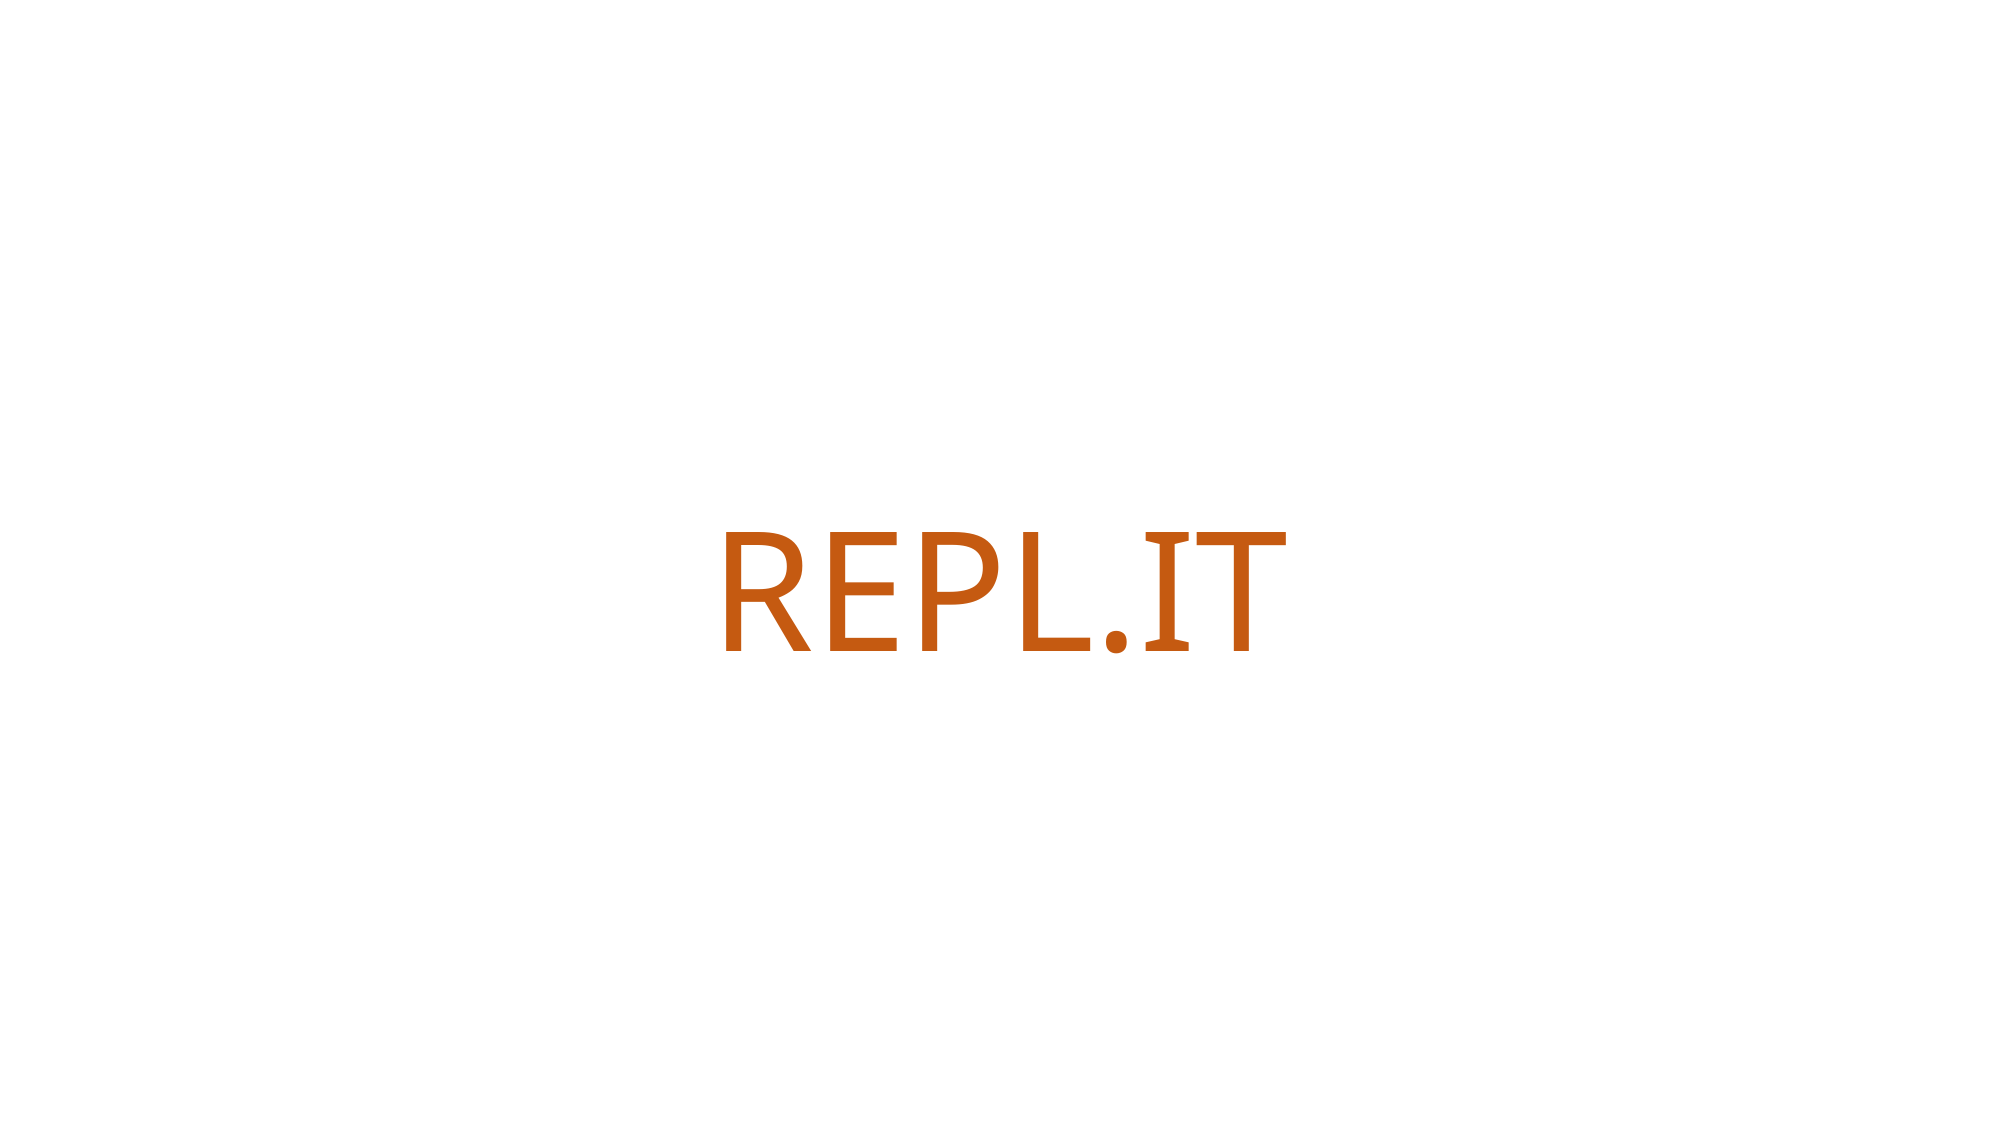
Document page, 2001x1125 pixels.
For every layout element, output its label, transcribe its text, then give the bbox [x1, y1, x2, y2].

list REPL.IT [137, 299, 1863, 1014]
